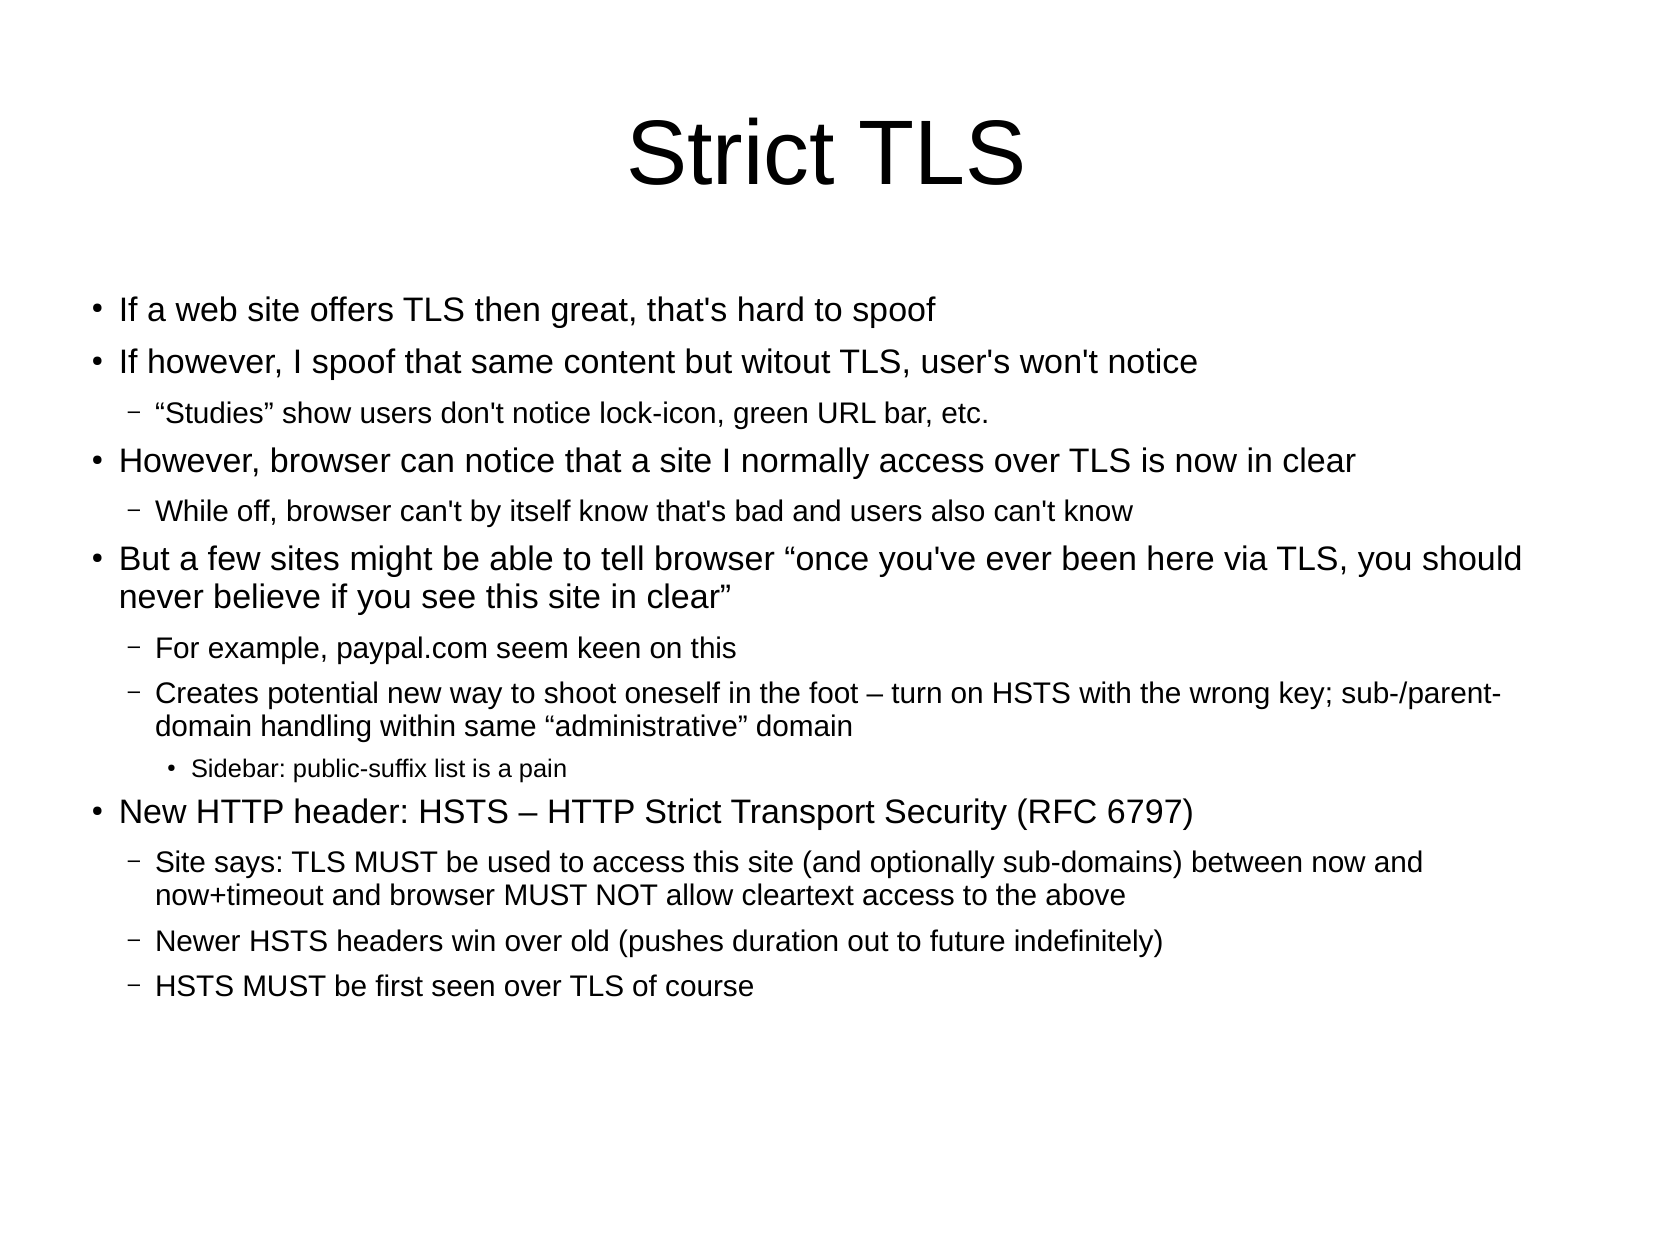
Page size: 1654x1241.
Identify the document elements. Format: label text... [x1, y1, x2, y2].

list If a web site offers TLS then great, that's hard to spoof If however, I spoof that same content but witout TLS, user's won't notice “Studies” show users don't notice lock-icon, green URL bar, etc. However, browser can notice that a site I normally access over TLS is now in clear While off, browser can't by itself know that's bad and users also can't know But a few sites might be able to tell browser “once you've ever been here via TLS, you should never believe if you see this site in clear” For example, paypal.com seem keen on this Creates potential new way to shoot oneself in the foot – turn on HSTS with the wrong key; sub-/parent-domain handling within same “administrative” domain Sidebar: public-suffix list is a pain New HTTP header: HSTS – HTTP Strict Transport Security (RFC 6797) Site says: TLS MUST be used to access this site (and optionally sub-domains) between now and now+timeout and browser MUST NOT allow cleartext access to the above Newer HSTS headers win over old (pushes duration out to future indefinitely) HSTS MUST be first seen over TLS of course [82, 290, 1538, 1010]
title Strict TLS [82, 49, 1571, 257]
